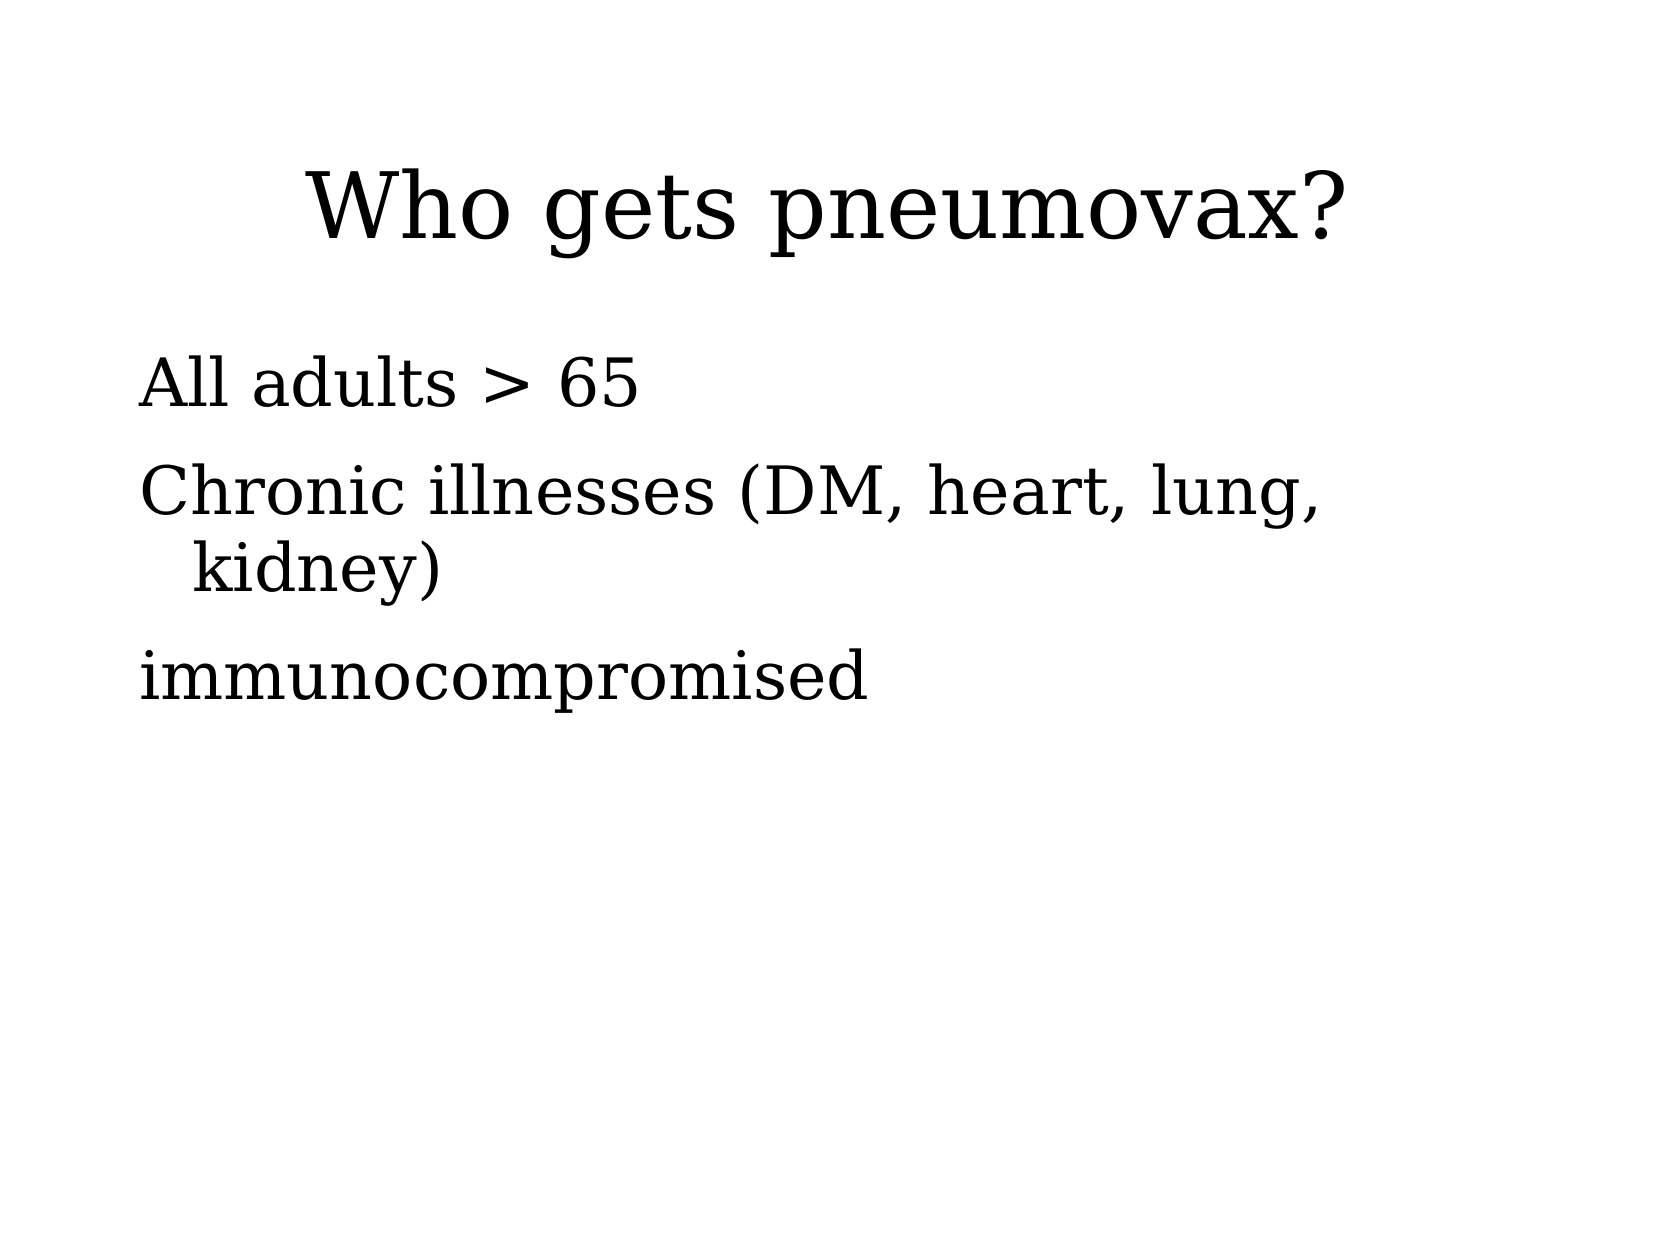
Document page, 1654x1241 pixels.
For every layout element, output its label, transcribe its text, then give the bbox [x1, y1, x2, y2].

title Who gets pneumovax? [121, 102, 1534, 311]
list All adults > 65 Chronic illnesses (DM, heart, lung, kidney) immunocompromised [121, 344, 1534, 1127]
